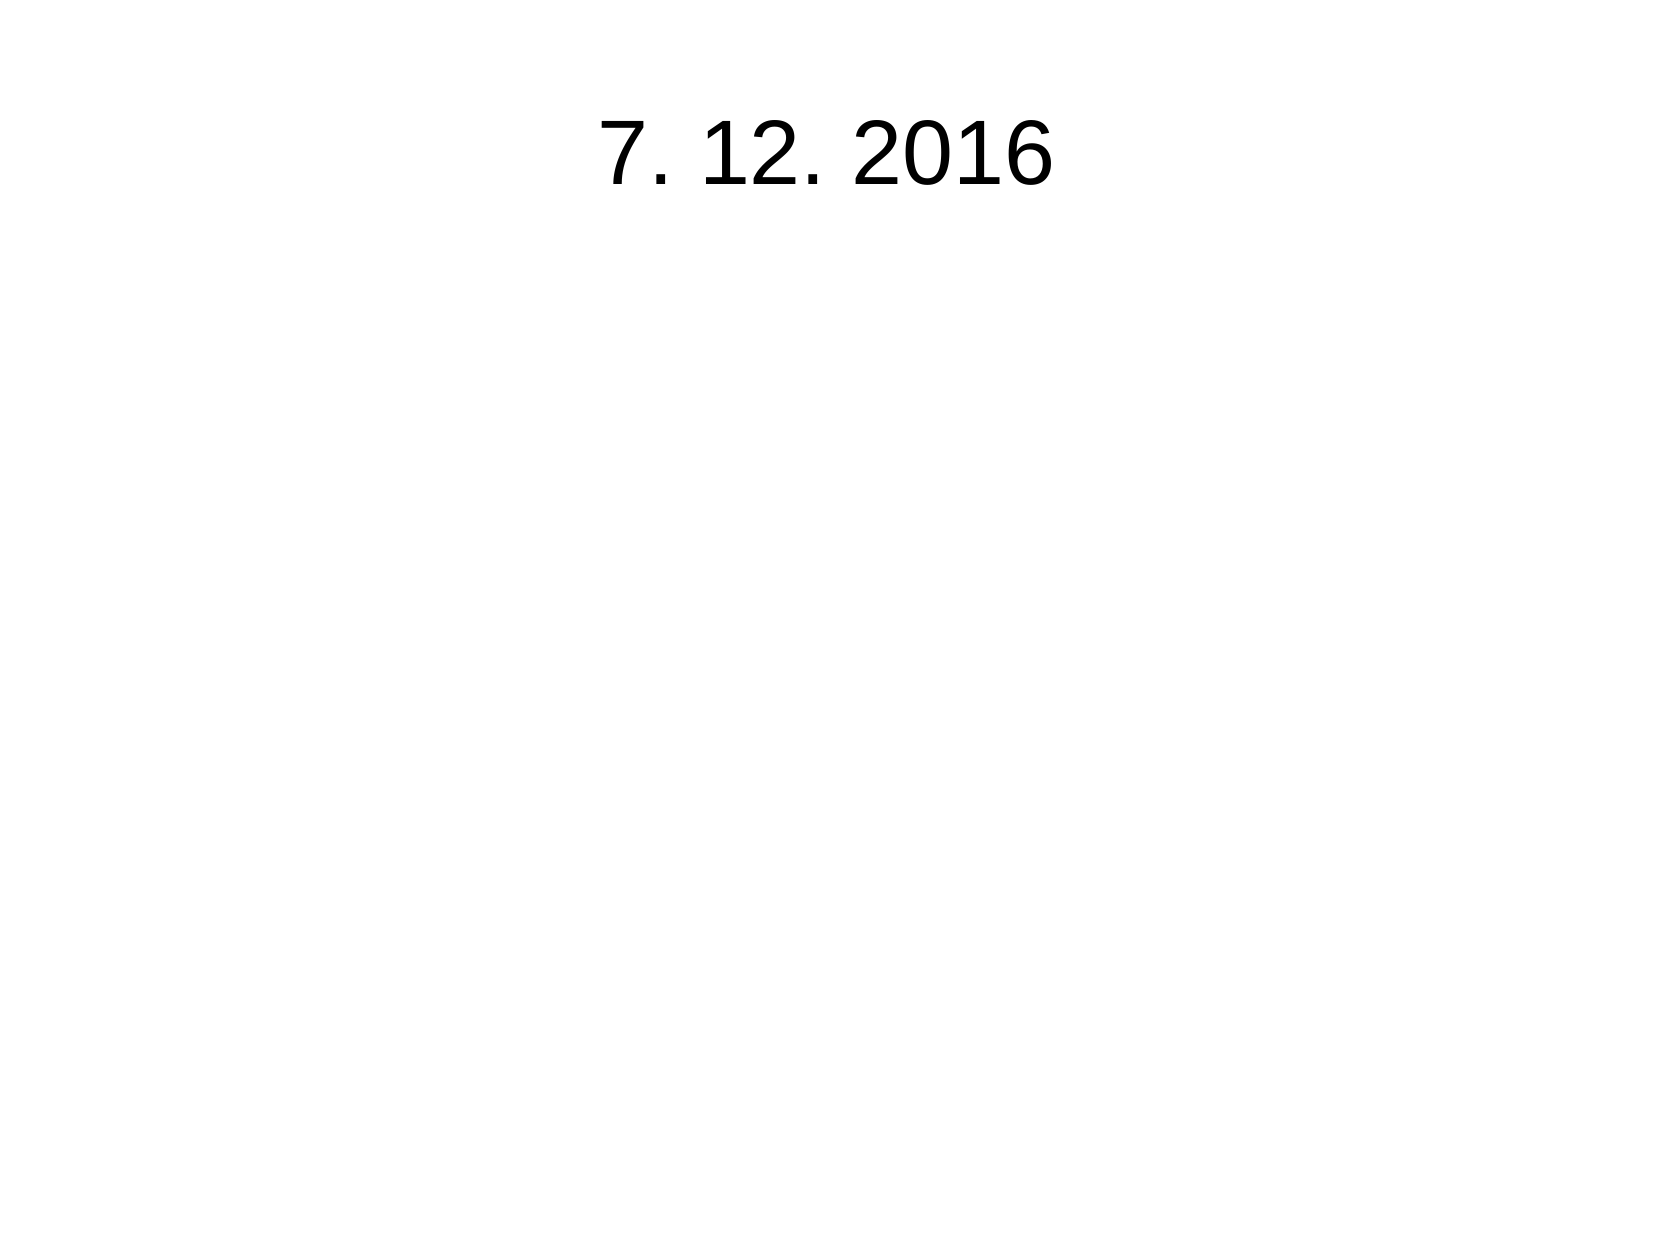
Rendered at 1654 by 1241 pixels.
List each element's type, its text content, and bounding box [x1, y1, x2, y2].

title 7. 12. 2016 [82, 49, 1571, 257]
